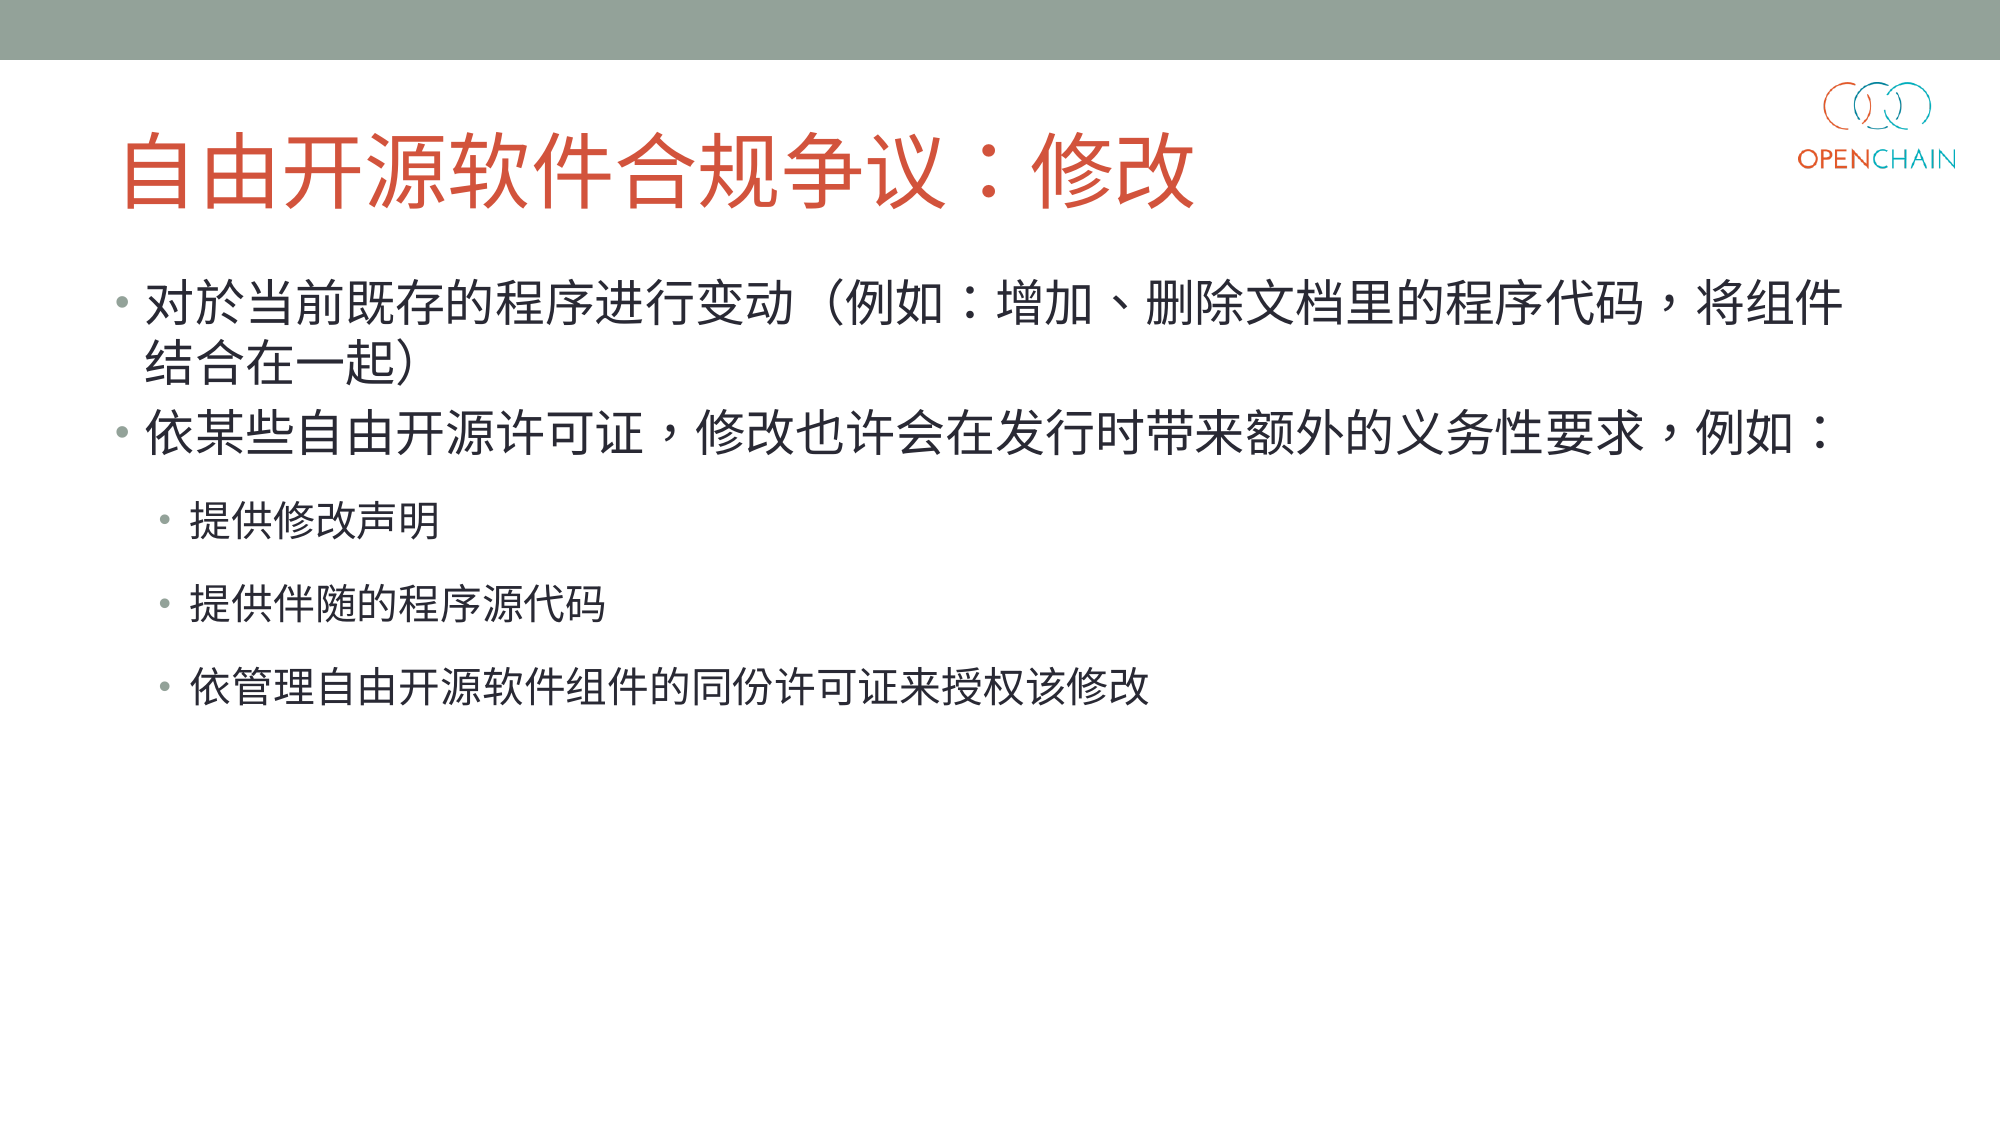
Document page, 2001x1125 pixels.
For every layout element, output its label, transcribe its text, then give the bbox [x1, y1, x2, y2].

list 对於当前既存的程序进行变动（例如：增加、删除文档里的程序代码，将组件结合在一起） 依某些自由开源许可证，修改也许会在发行时带来额外的义务性要求，例如： 提供修改声明 提供伴随的程序源代码 依管理自由开源软件组件的同份许可证来授权该修改 [99, 263, 1900, 1064]
title 自由开源软件合规争议：修改 [99, 87, 1900, 250]
picture [1798, 82, 1955, 169]
